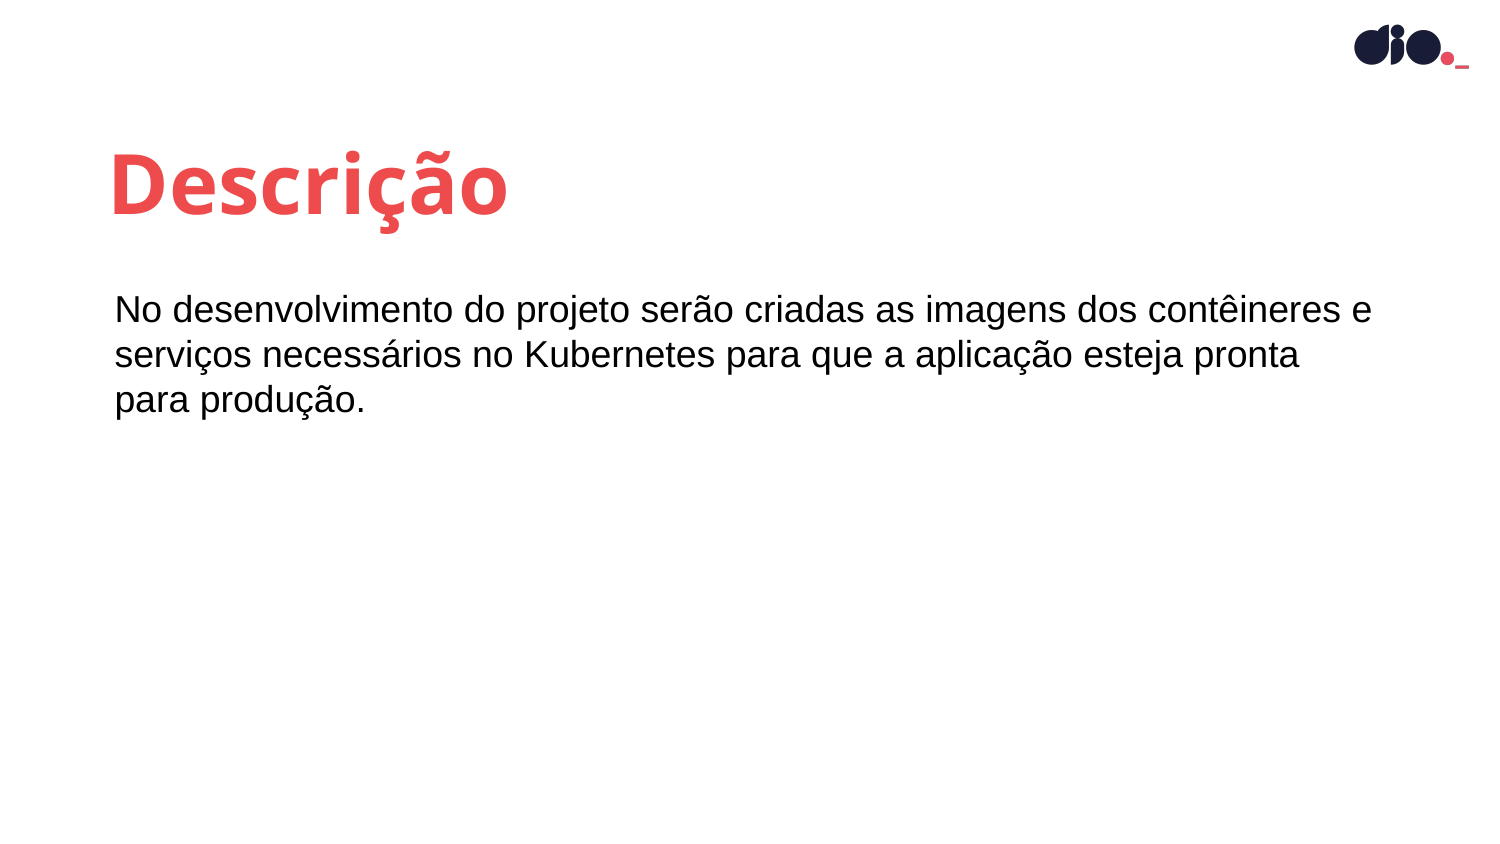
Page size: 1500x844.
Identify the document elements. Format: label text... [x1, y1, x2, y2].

text_box No desenvolvimento do projeto serão criadas as imagens dos contêineres e serviços necessários no Kubernetes para que a aplicação esteja pronta para produção. [99, 269, 1396, 470]
picture [1339, 15, 1479, 78]
text_box Descrição [92, 104, 1309, 243]
